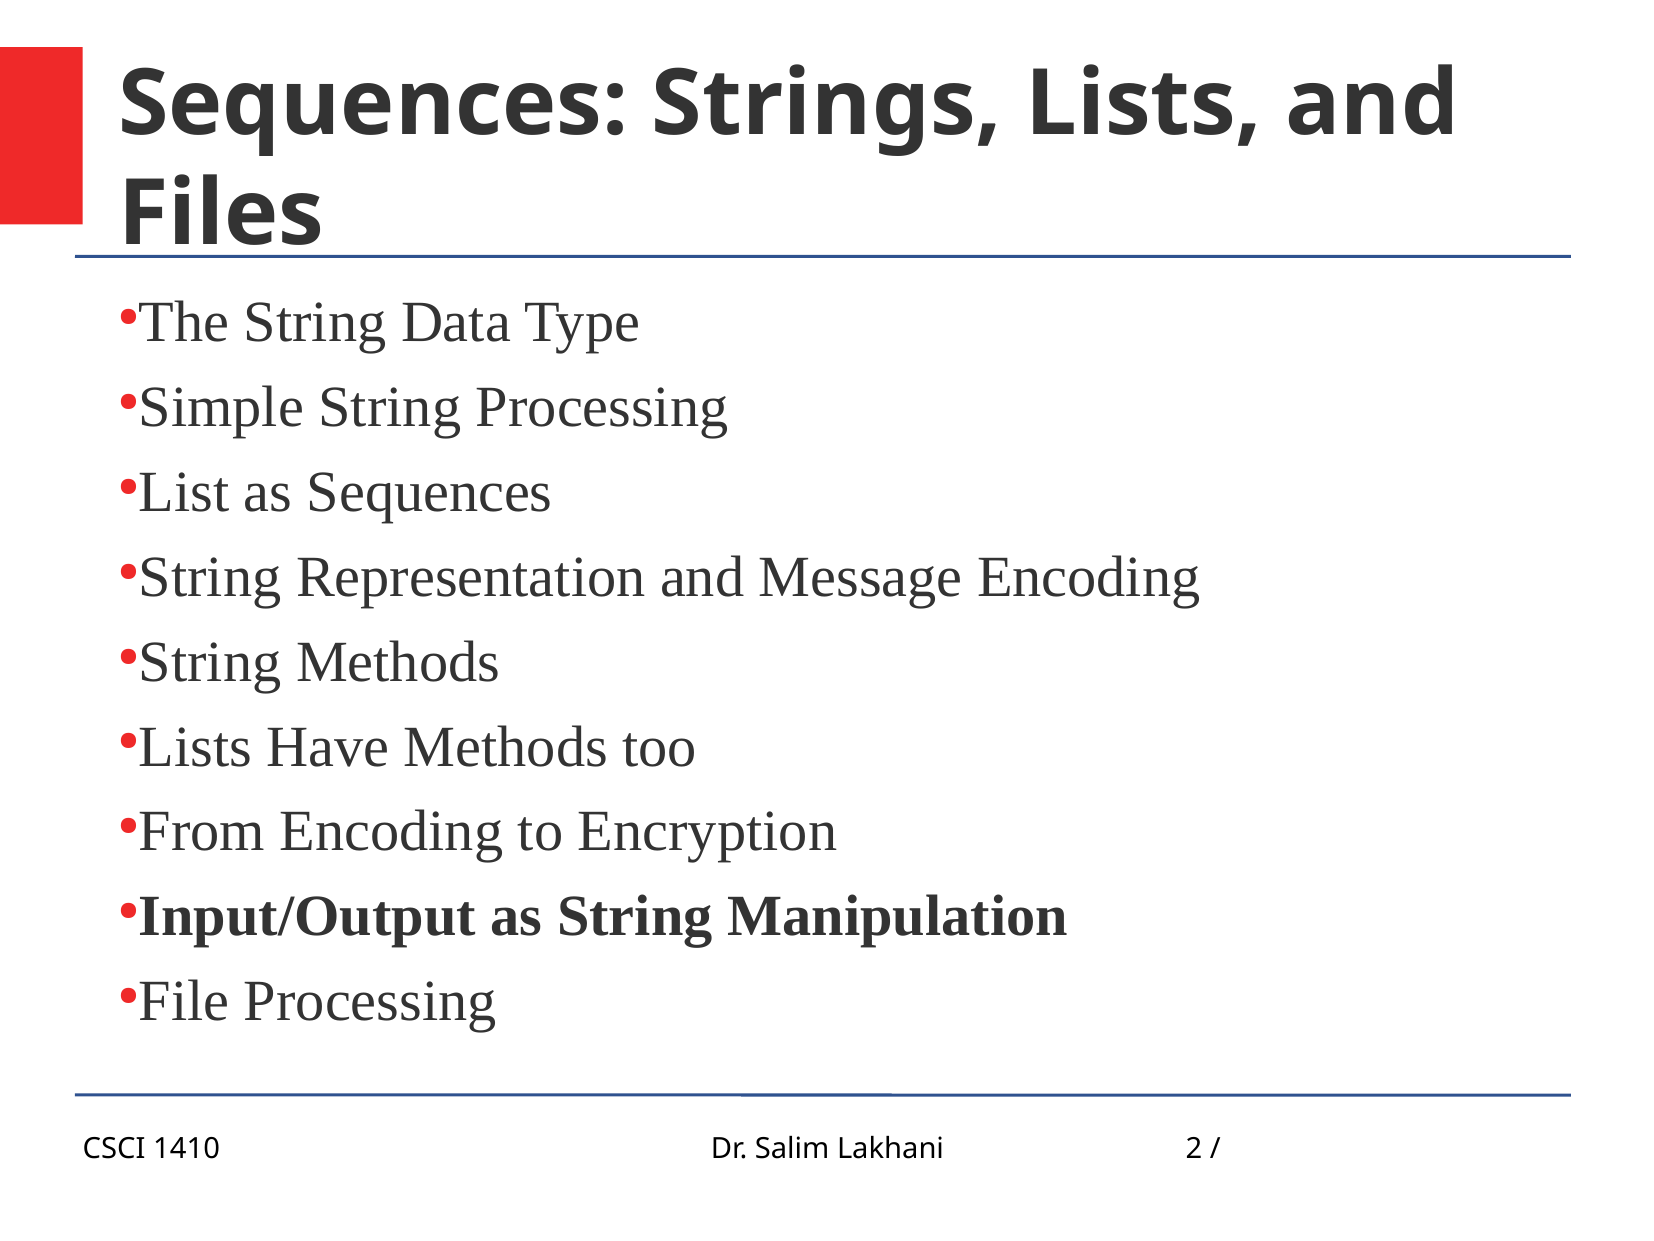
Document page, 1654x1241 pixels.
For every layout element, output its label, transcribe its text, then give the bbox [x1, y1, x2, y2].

title Sequences: Strings, Lists, and Files [118, 27, 1571, 278]
text_box / [1185, 1129, 1571, 1216]
list The String Data Type Simple String Processing List as Sequences String Representation and Message Encoding String Methods Lists Have Methods too From Encoding to Encryption Input/Output as String Manipulation File Processing [118, 283, 1536, 1098]
text_box CSCI 1410 [82, 1129, 468, 1216]
text_box Dr. Salim Lakhani [565, 1129, 1090, 1216]
